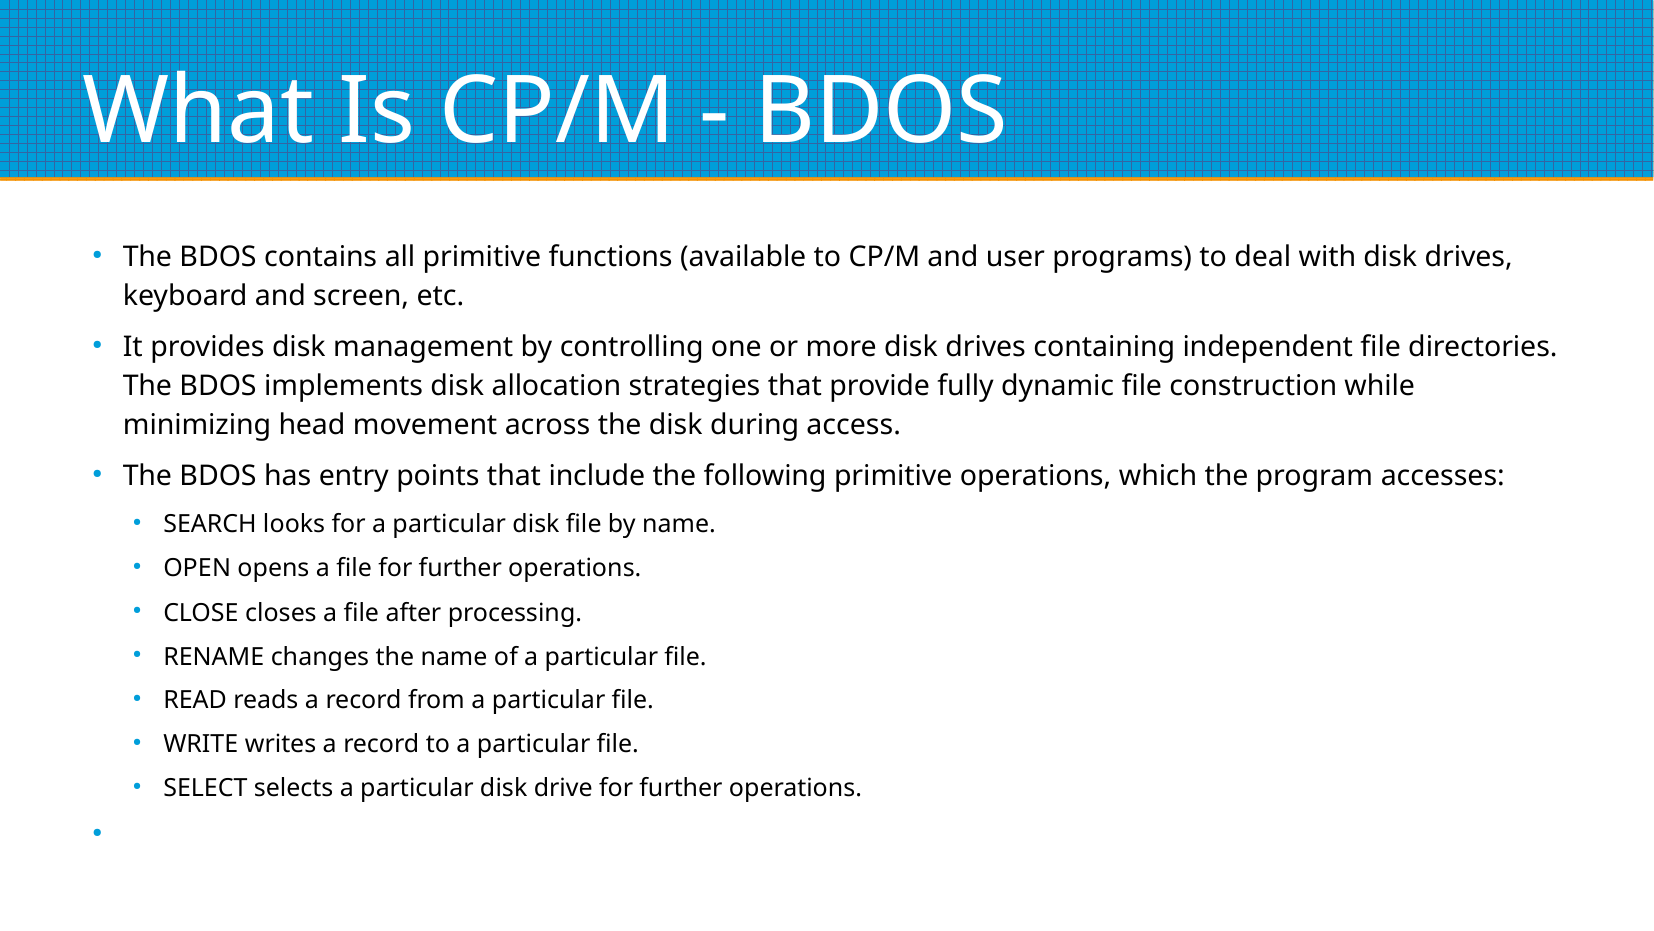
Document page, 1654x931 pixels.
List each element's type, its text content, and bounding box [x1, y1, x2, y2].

list The BDOS contains all primitive functions (available to CP/M and user programs) to deal with disk drives, keyboard and screen, etc. It provides disk management by controlling one or more disk drives containing independent file directories. The BDOS implements disk allocation strategies that provide fully dynamic file construction while minimizing head movement across the disk during access. The BDOS has entry points that include the following primitive operations, which the program accesses: SEARCH looks for a particular disk file by name. OPEN opens a file for further operations. CLOSE closes a file after processing. RENAME changes the name of a particular file. READ reads a record from a particular file. WRITE writes a record to a particular file. SELECT selects a particular disk drive for further operations. [82, 236, 1563, 811]
title What Is CP/M - BDOS [82, 14, 1571, 171]
